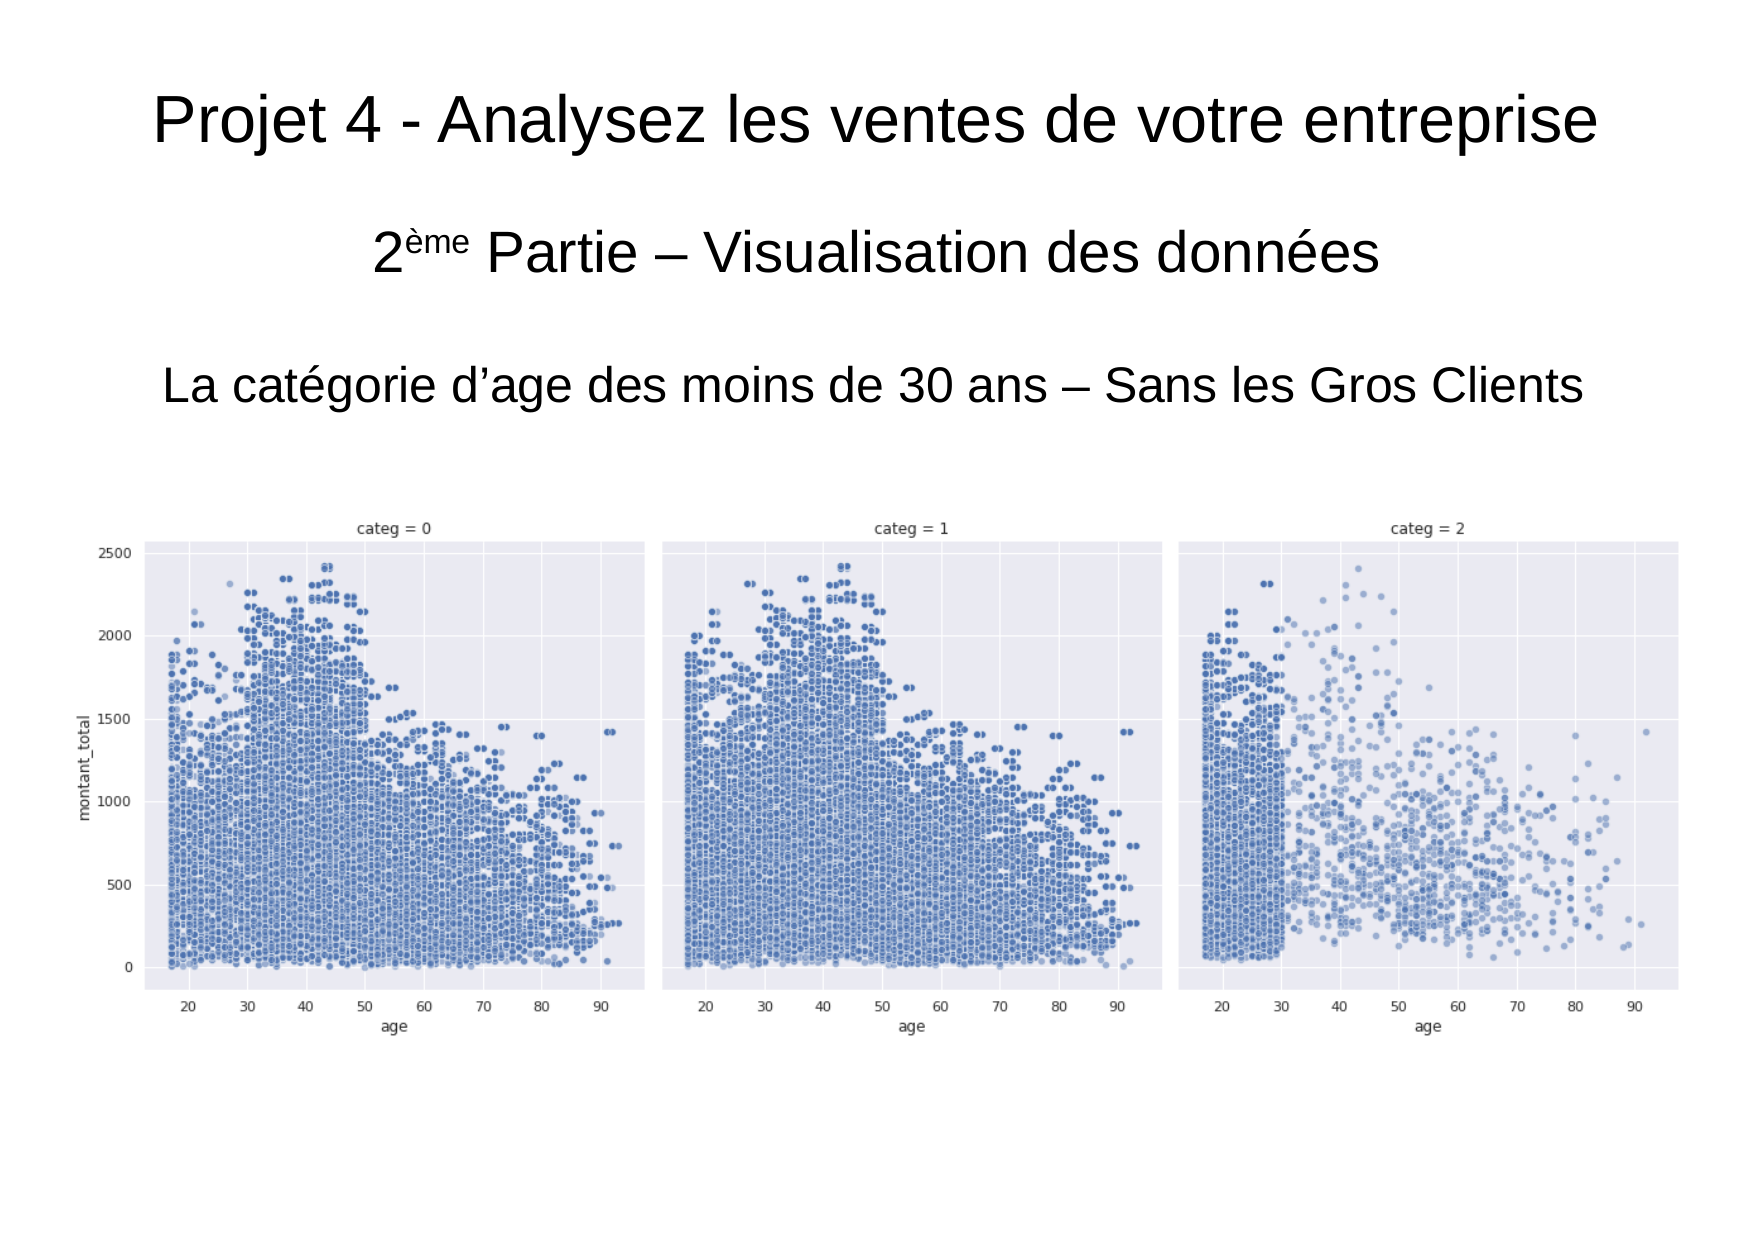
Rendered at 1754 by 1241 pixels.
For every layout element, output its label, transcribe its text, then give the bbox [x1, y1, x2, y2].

title Projet 4 - Analysez les ventes de votre entreprise [141, 48, 1614, 189]
text_box La catégorie d’age des moins de 30 ans – Sans les Gros Clients [106, 321, 1642, 449]
text_box 2ème Partie – Visualisation des données [141, 189, 1614, 317]
picture [59, 505, 1695, 1052]
